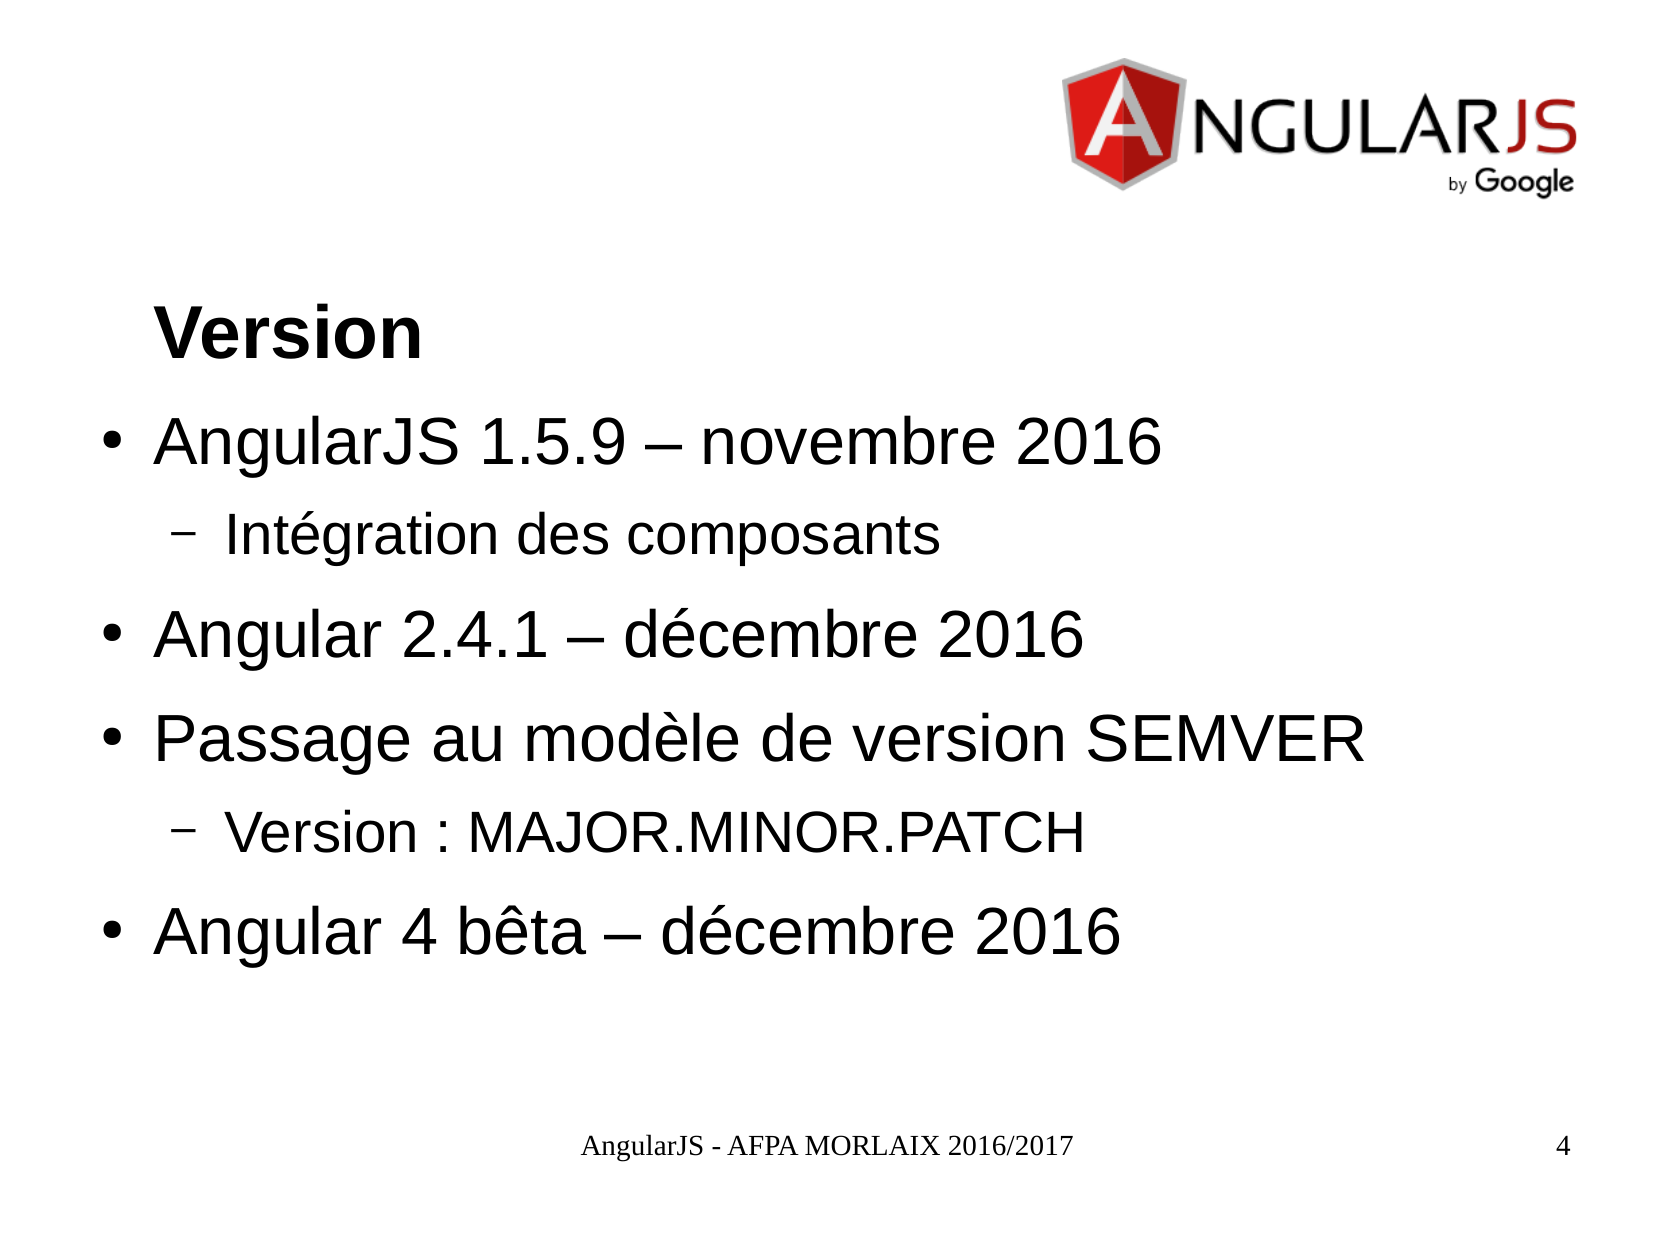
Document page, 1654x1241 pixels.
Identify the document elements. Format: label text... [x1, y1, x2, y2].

list Version AngularJS 1.5.9 – novembre 2016 Intégration des composants Angular 2.4.1 – décembre 2016 Passage au modèle de version SEMVER Version : MAJOR.MINOR.PATCH Angular 4 bêta – décembre 2016 [82, 290, 1571, 1010]
picture [1062, 58, 1578, 205]
